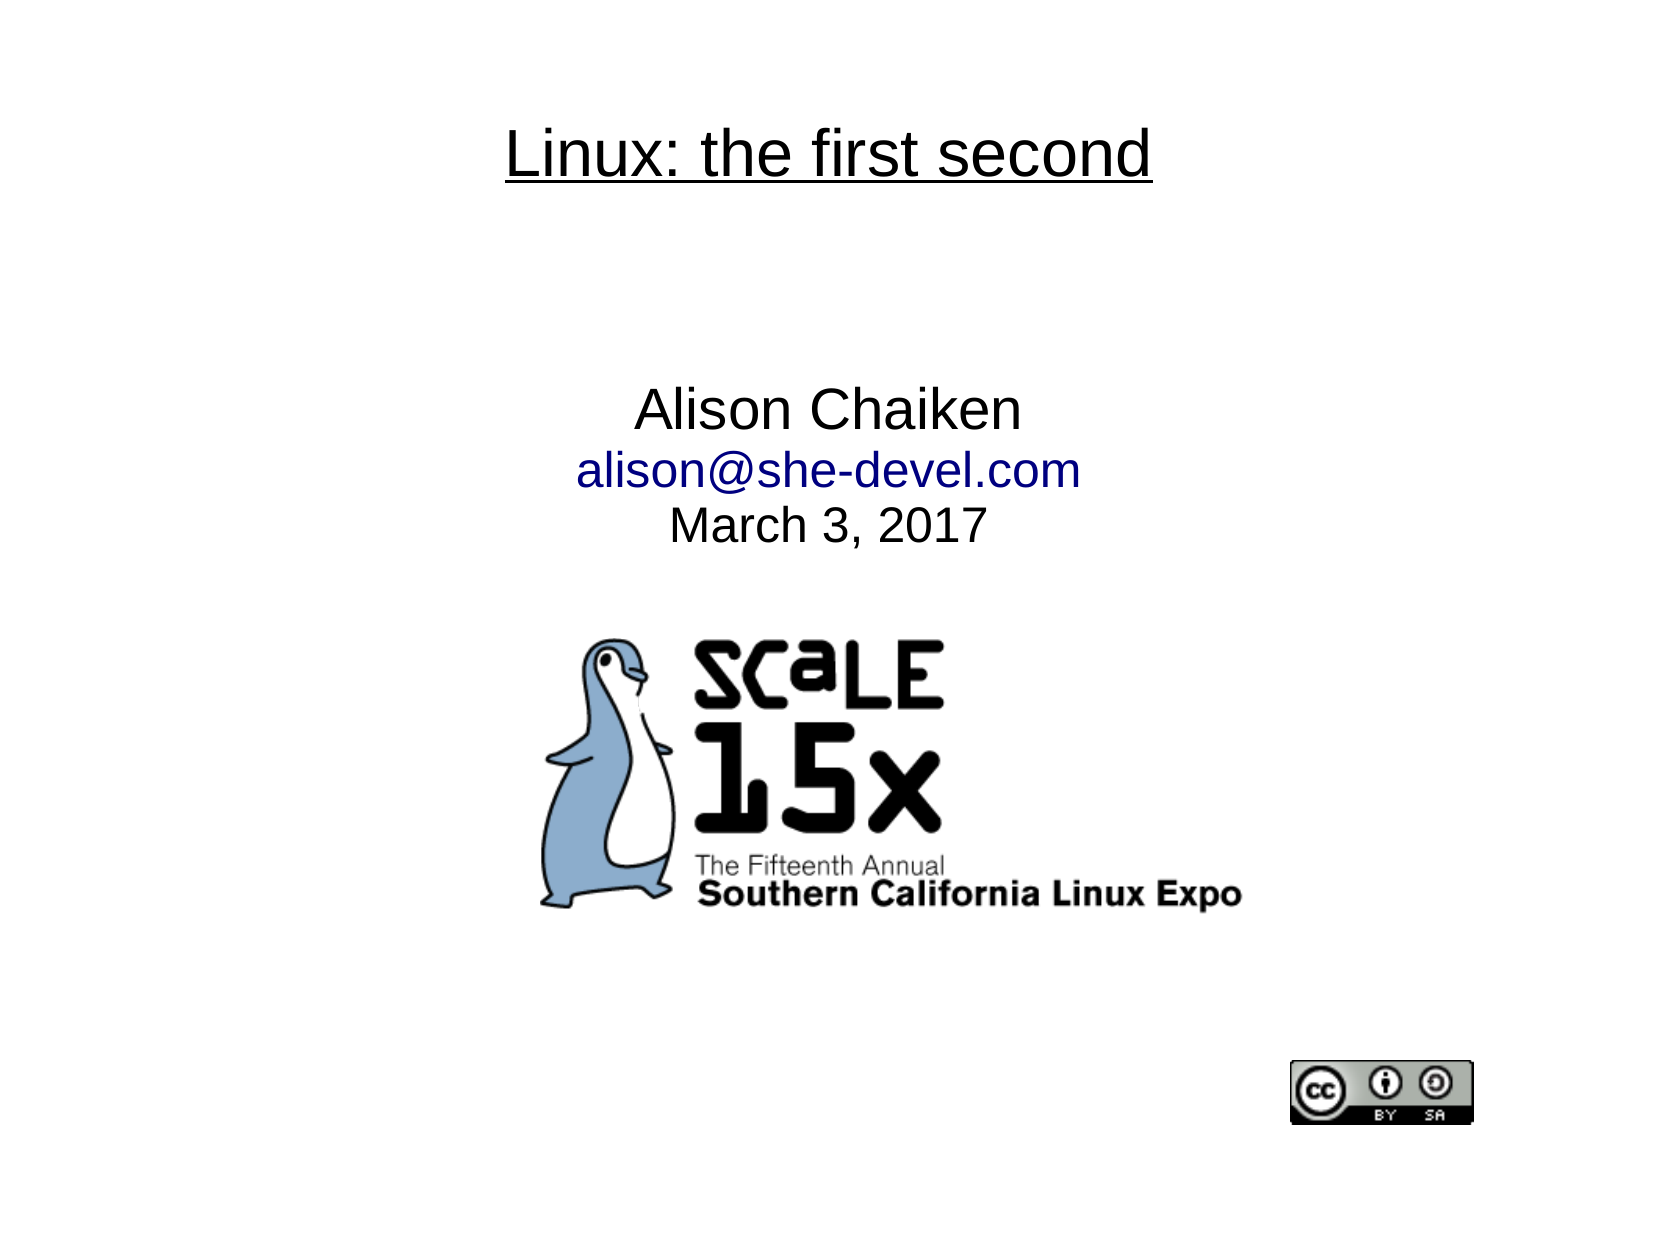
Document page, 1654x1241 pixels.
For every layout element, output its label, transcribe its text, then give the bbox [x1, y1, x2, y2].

picture [1290, 1060, 1474, 1126]
title Linux: the first second [84, 49, 1573, 257]
subtitle Alison Chaiken alison@she-devel.com March 3, 2017 [108, 210, 1549, 796]
picture [540, 638, 1244, 916]
